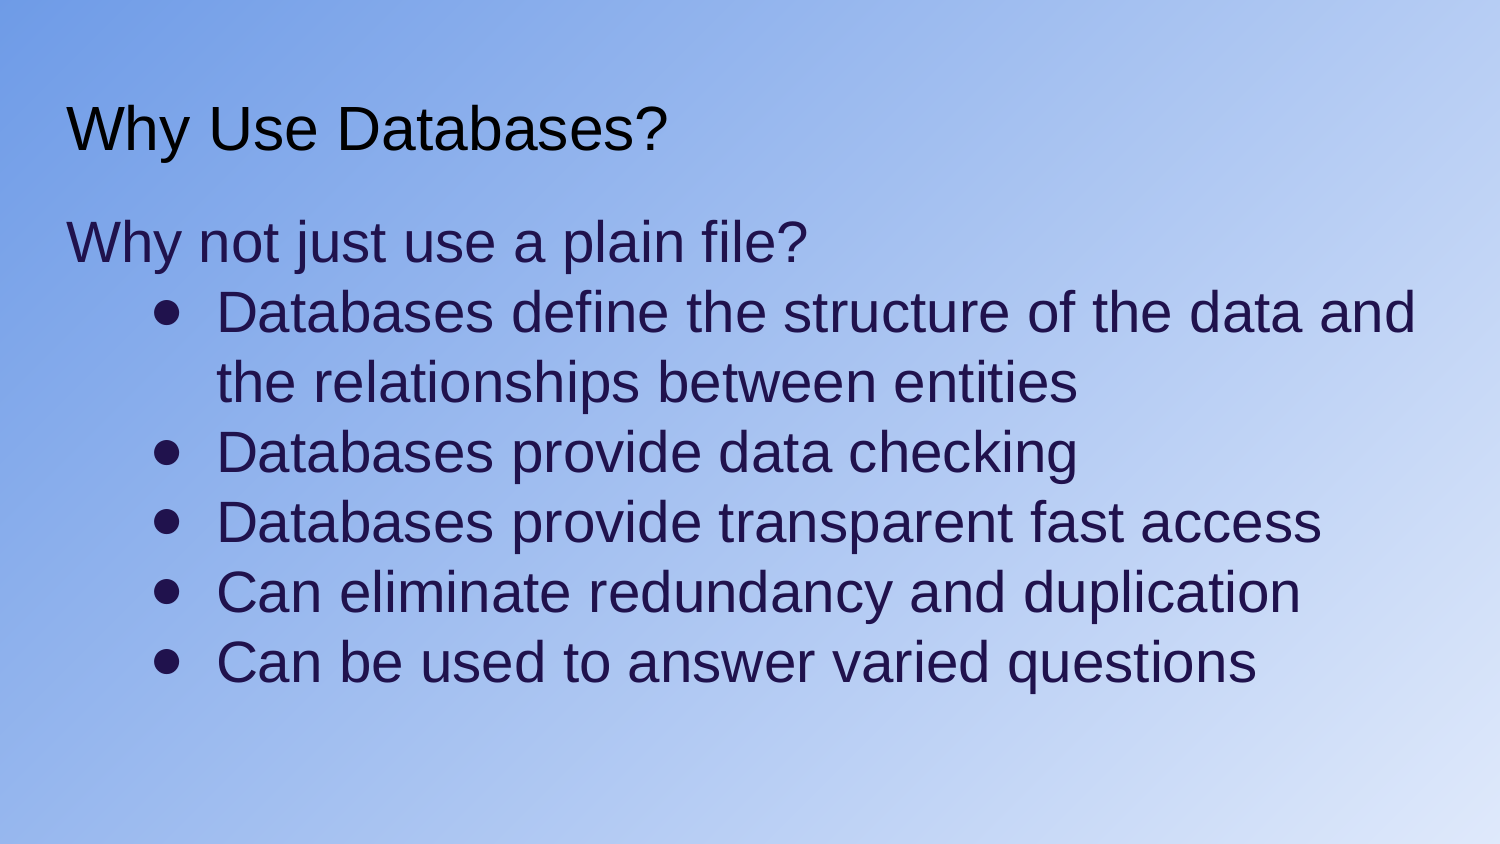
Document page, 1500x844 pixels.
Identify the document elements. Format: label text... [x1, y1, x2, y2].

list Why not just use a plain file? Databases define the structure of the data and the relationships between entities Databases provide data checking Databases provide transparent fast access Can eliminate redundancy and duplication Can be used to answer varied questions [51, 189, 1449, 750]
title Why Use Databases? [51, 72, 1449, 167]
